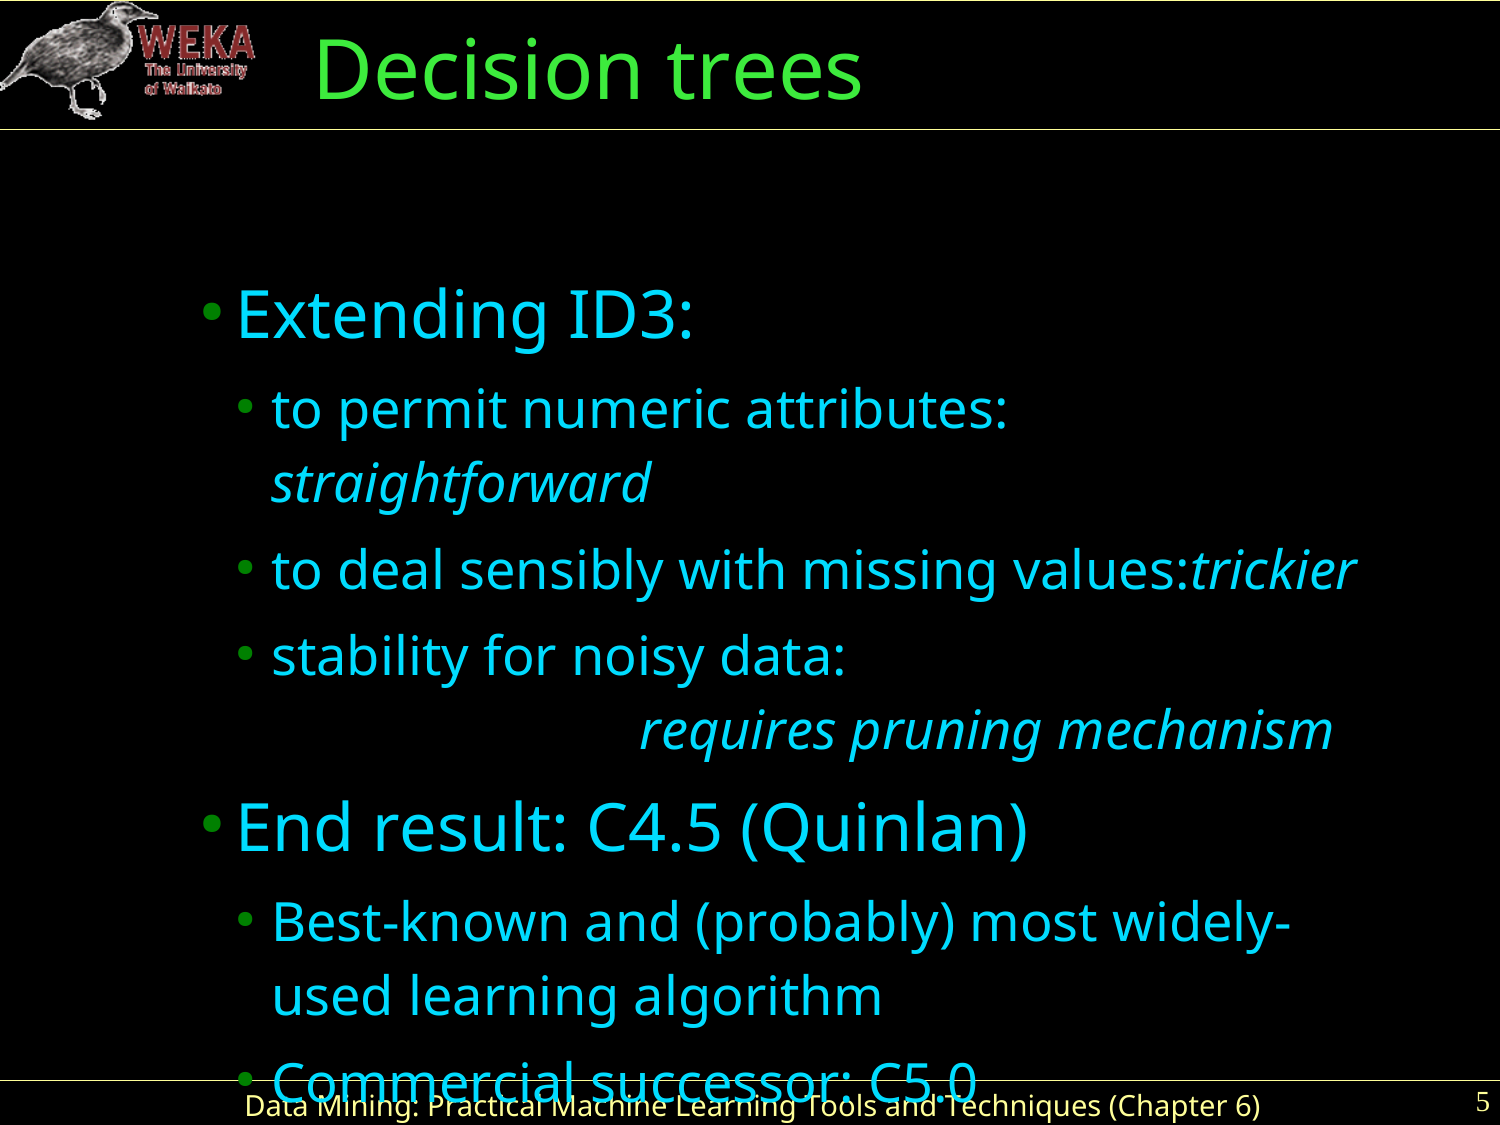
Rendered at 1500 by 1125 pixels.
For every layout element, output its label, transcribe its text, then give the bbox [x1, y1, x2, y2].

list Extending ID3: to permit numeric attributes: straightforward to deal sensibly with missing values: trickier stability for noisy data: requires pruning mechanism End result: C4.5 (Quinlan) Best-known and (probably) most widely-used learning algorithm Commercial successor: C5.0 [149, 260, 1388, 936]
title Decision trees [297, 0, 1500, 148]
picture [0, 1, 266, 129]
